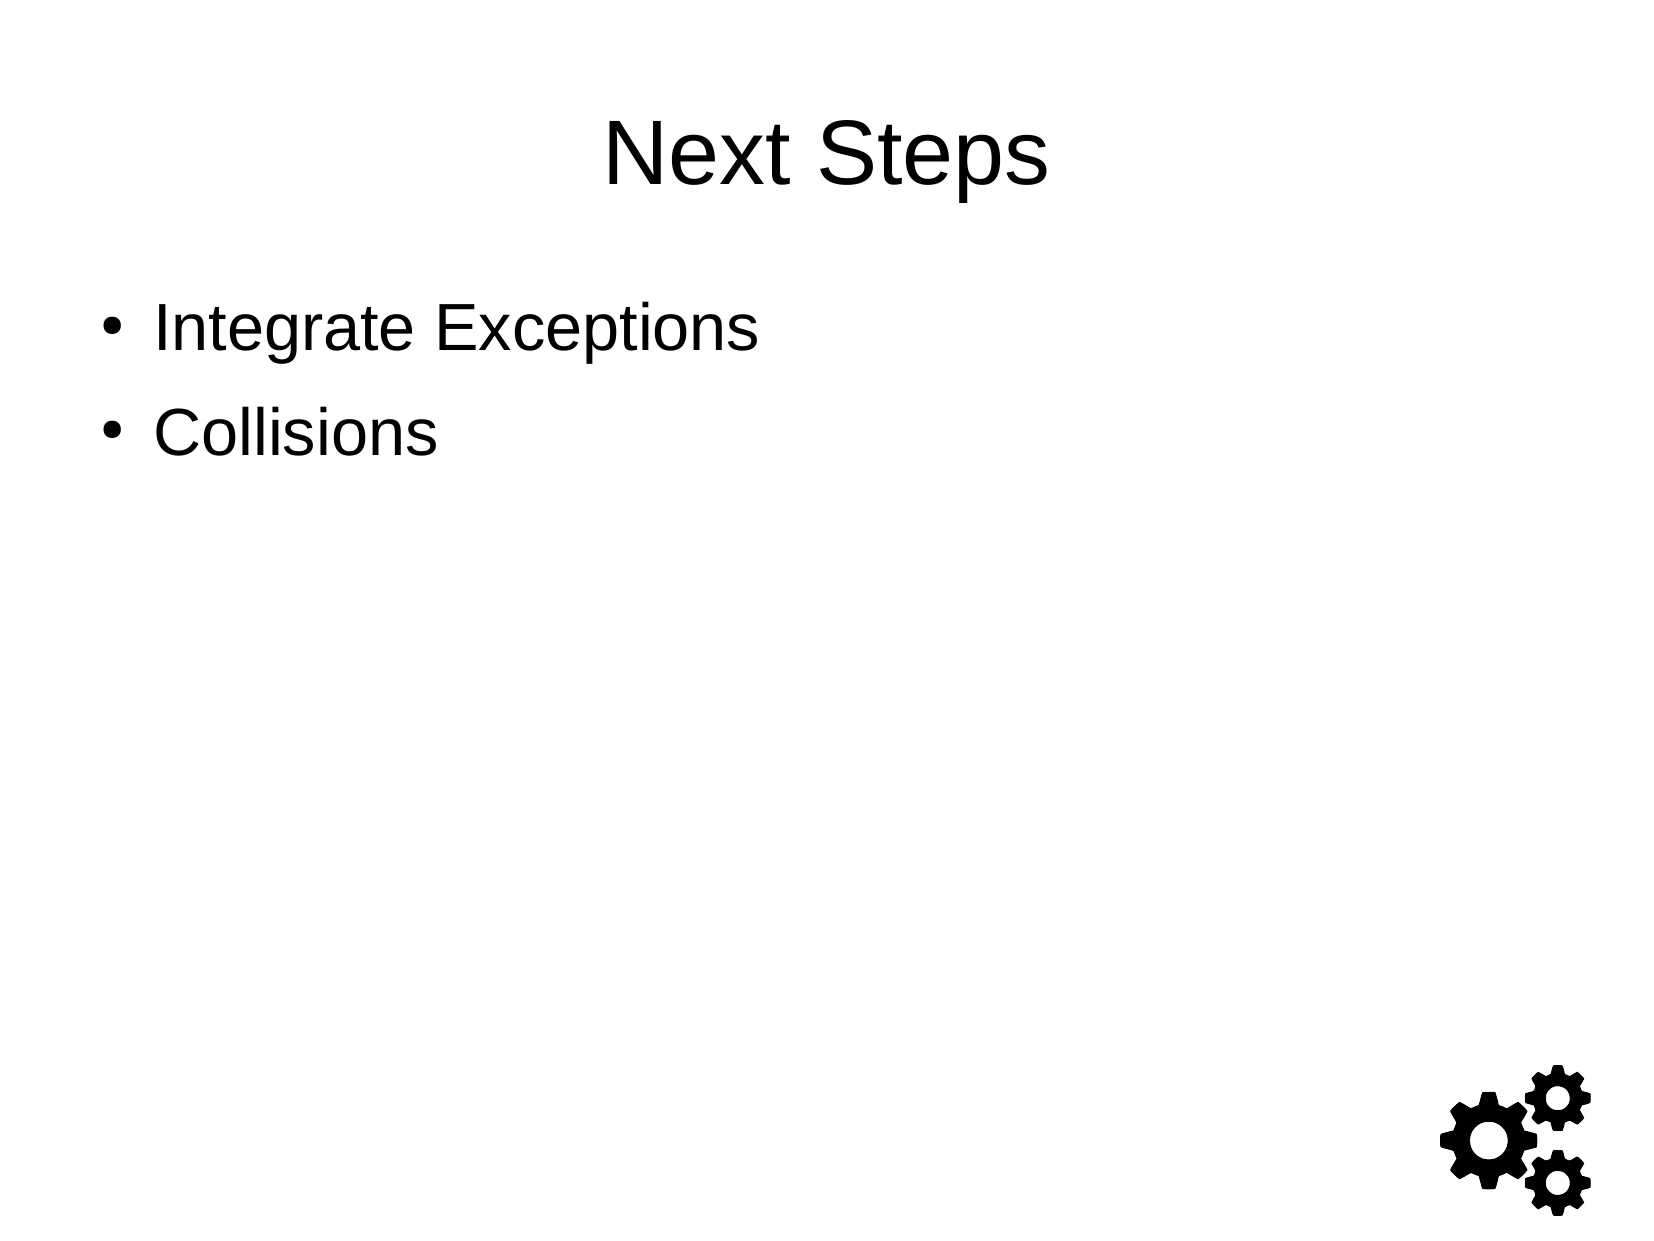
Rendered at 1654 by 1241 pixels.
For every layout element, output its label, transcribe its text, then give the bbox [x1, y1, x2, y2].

list Integrate Exceptions Collisions [82, 290, 1571, 1010]
picture [1440, 1065, 1591, 1216]
title Next Steps [82, 49, 1571, 257]
